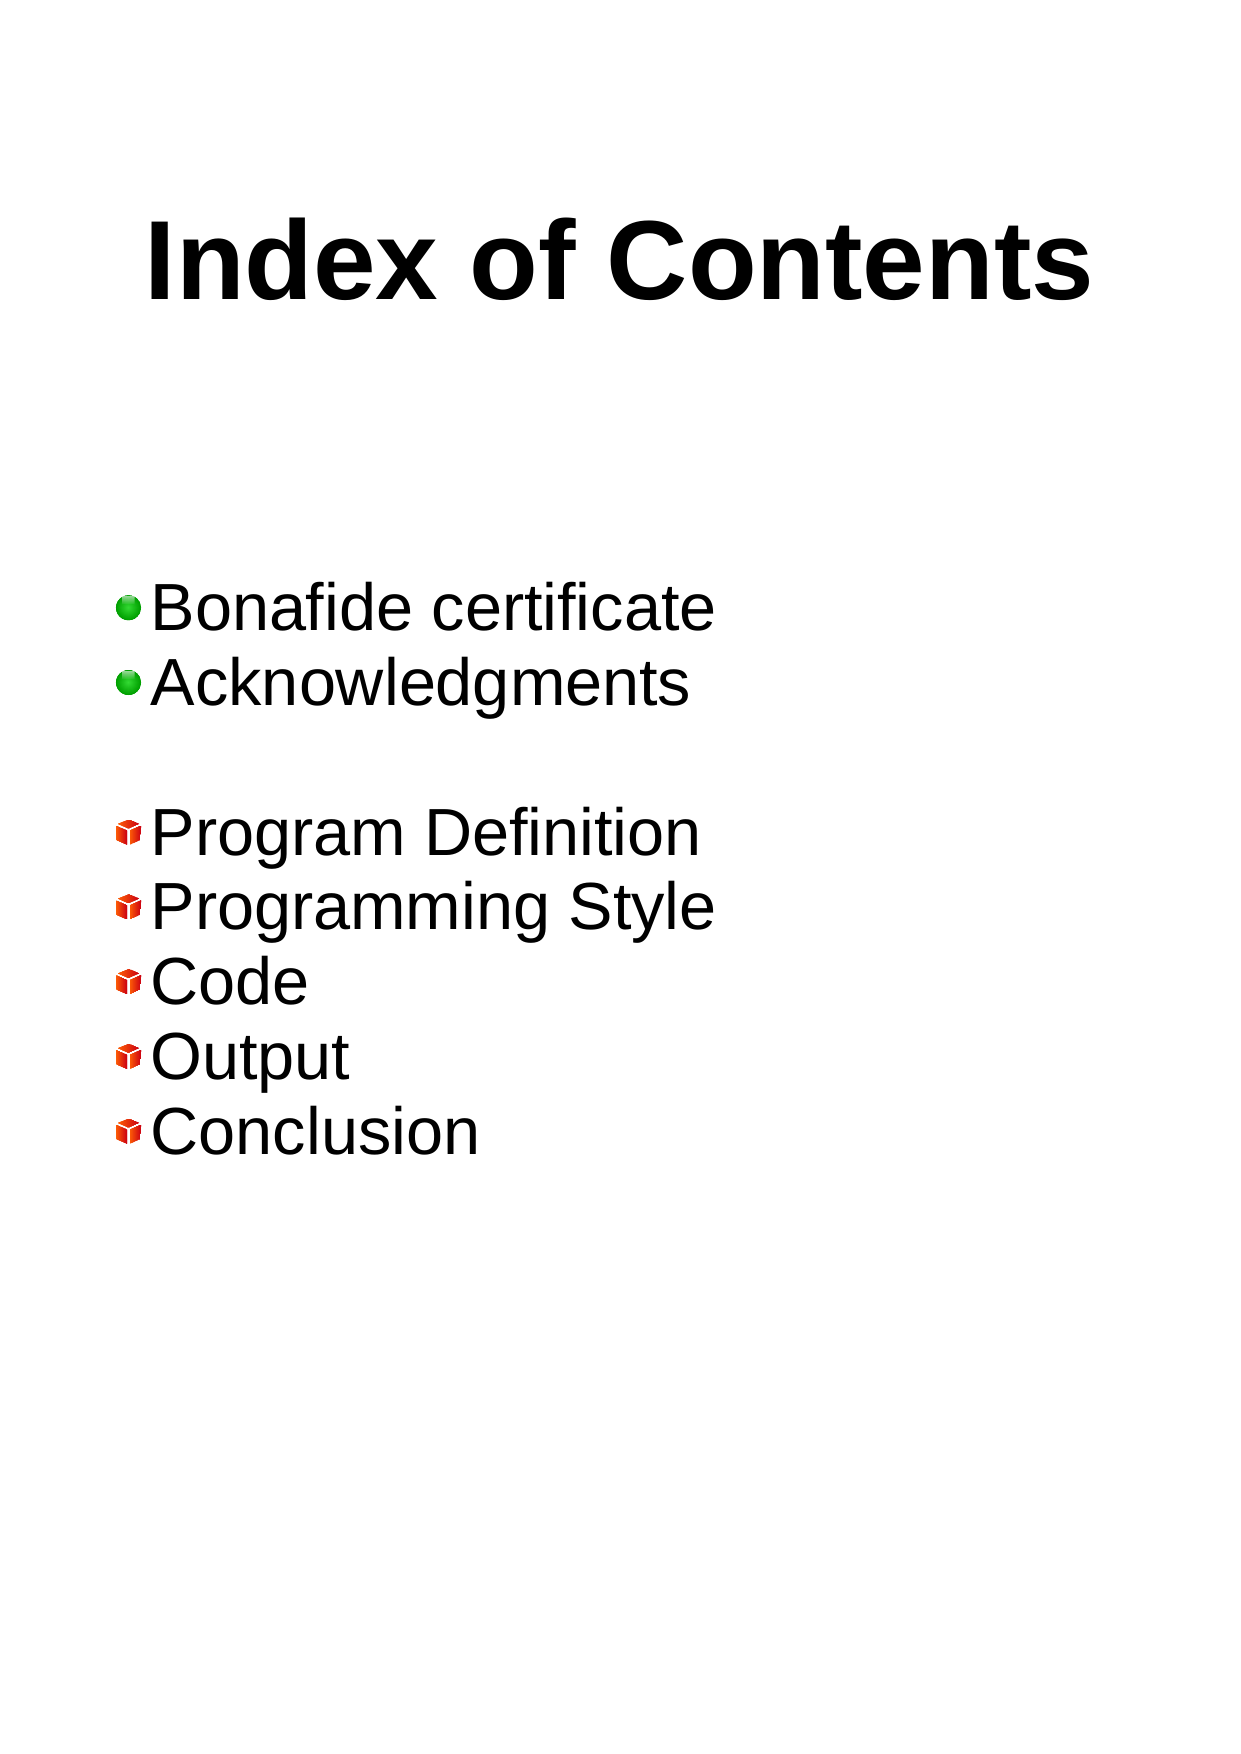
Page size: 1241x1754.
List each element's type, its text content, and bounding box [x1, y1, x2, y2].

title Index of Contents [115, 124, 1125, 398]
subtitle Bonafide certificate Acknowledgments Program Definition Programming Style Code Output Conclusion [115, 441, 1125, 1522]
